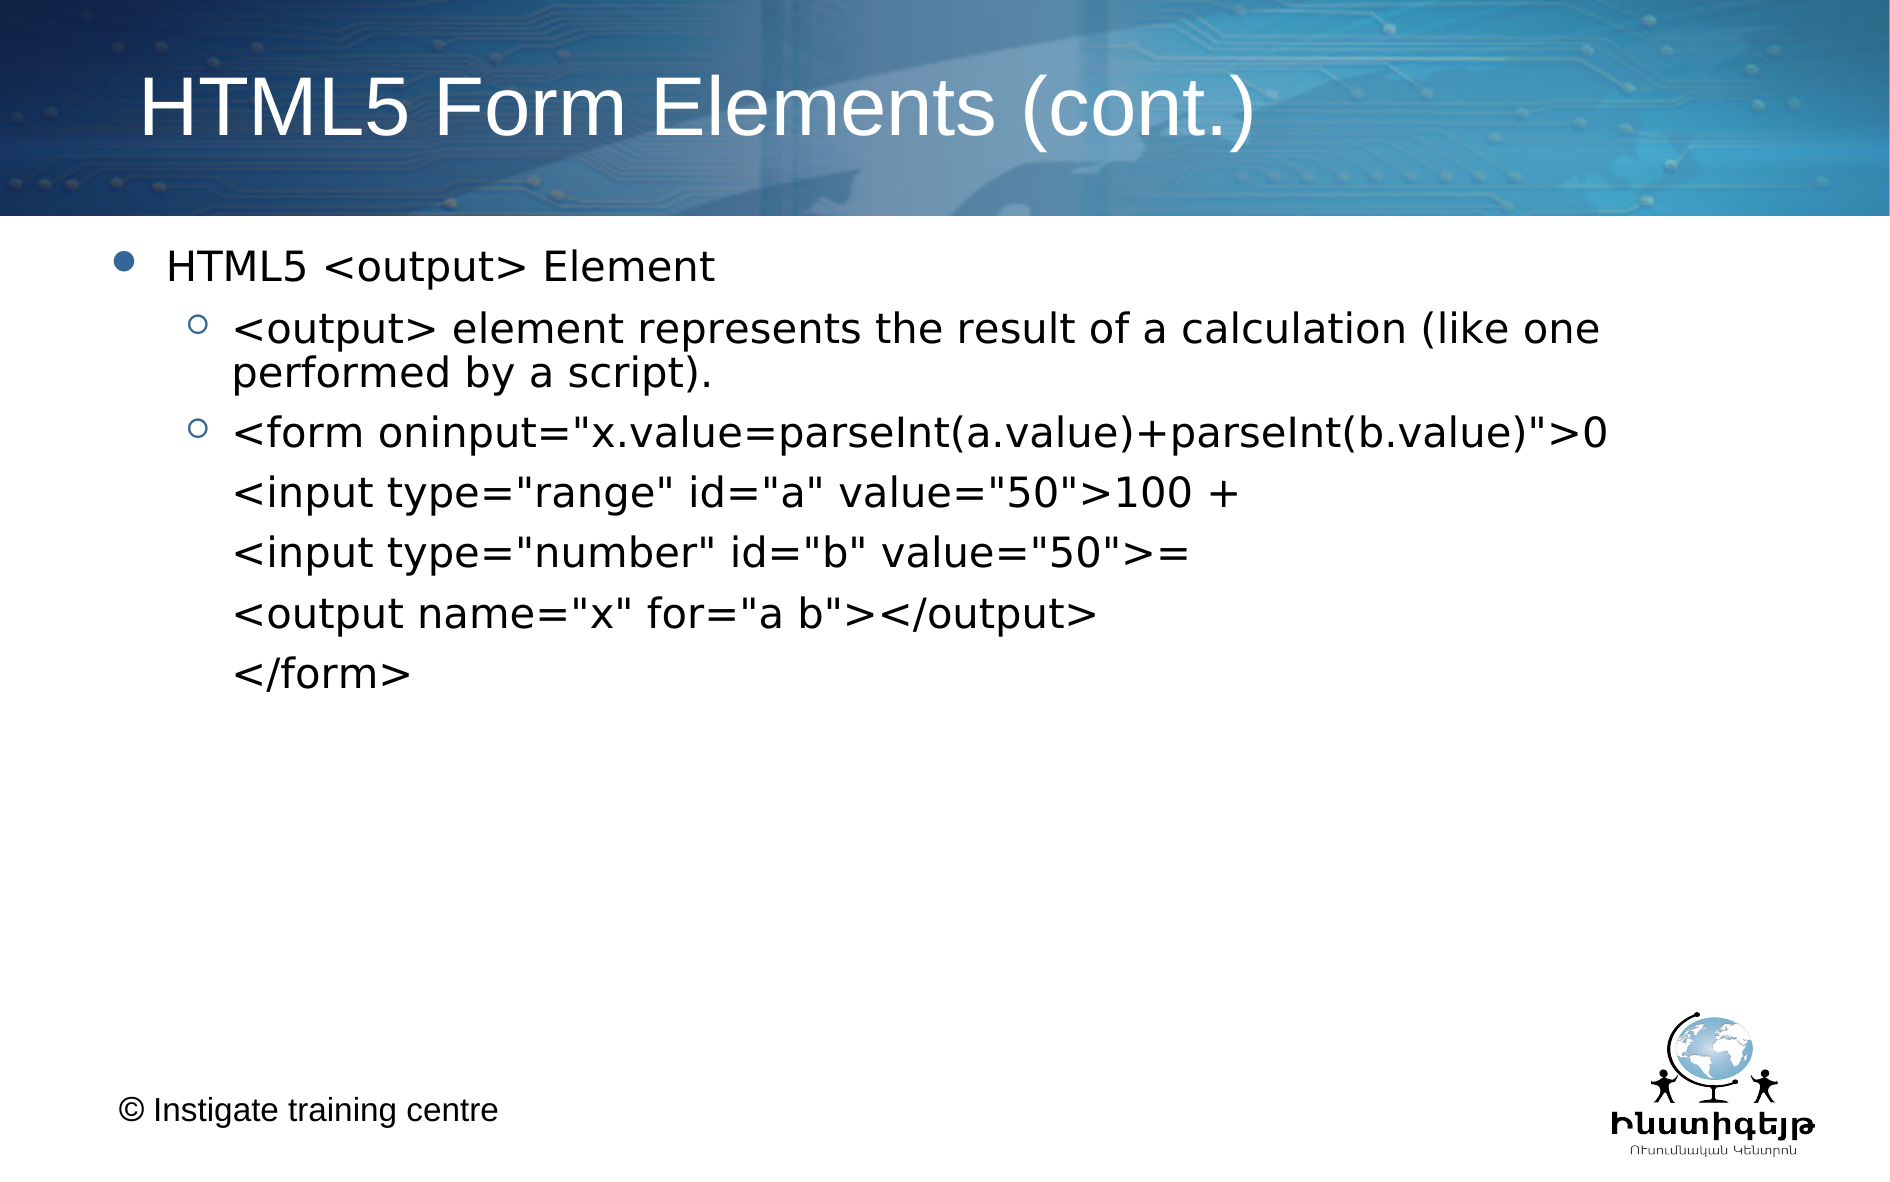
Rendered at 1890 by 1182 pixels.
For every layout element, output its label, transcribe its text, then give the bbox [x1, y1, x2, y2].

picture [1612, 1012, 1815, 1157]
list HTML5 <output> Element <output> element represents the result of a calculation (like one performed by a script). <form oninput="x.value=parseInt(a.value)+parseInt(b.value)">0 <input type="range" id="a" value="50">100 + <input type="number" id="b" value="50">= <output name="x" for="a b"></output> </form> [110, 247, 1801, 265]
picture [0, 0, 1890, 216]
text_box HTML5 Form Elements (cont.) [138, 82, 1801, 90]
